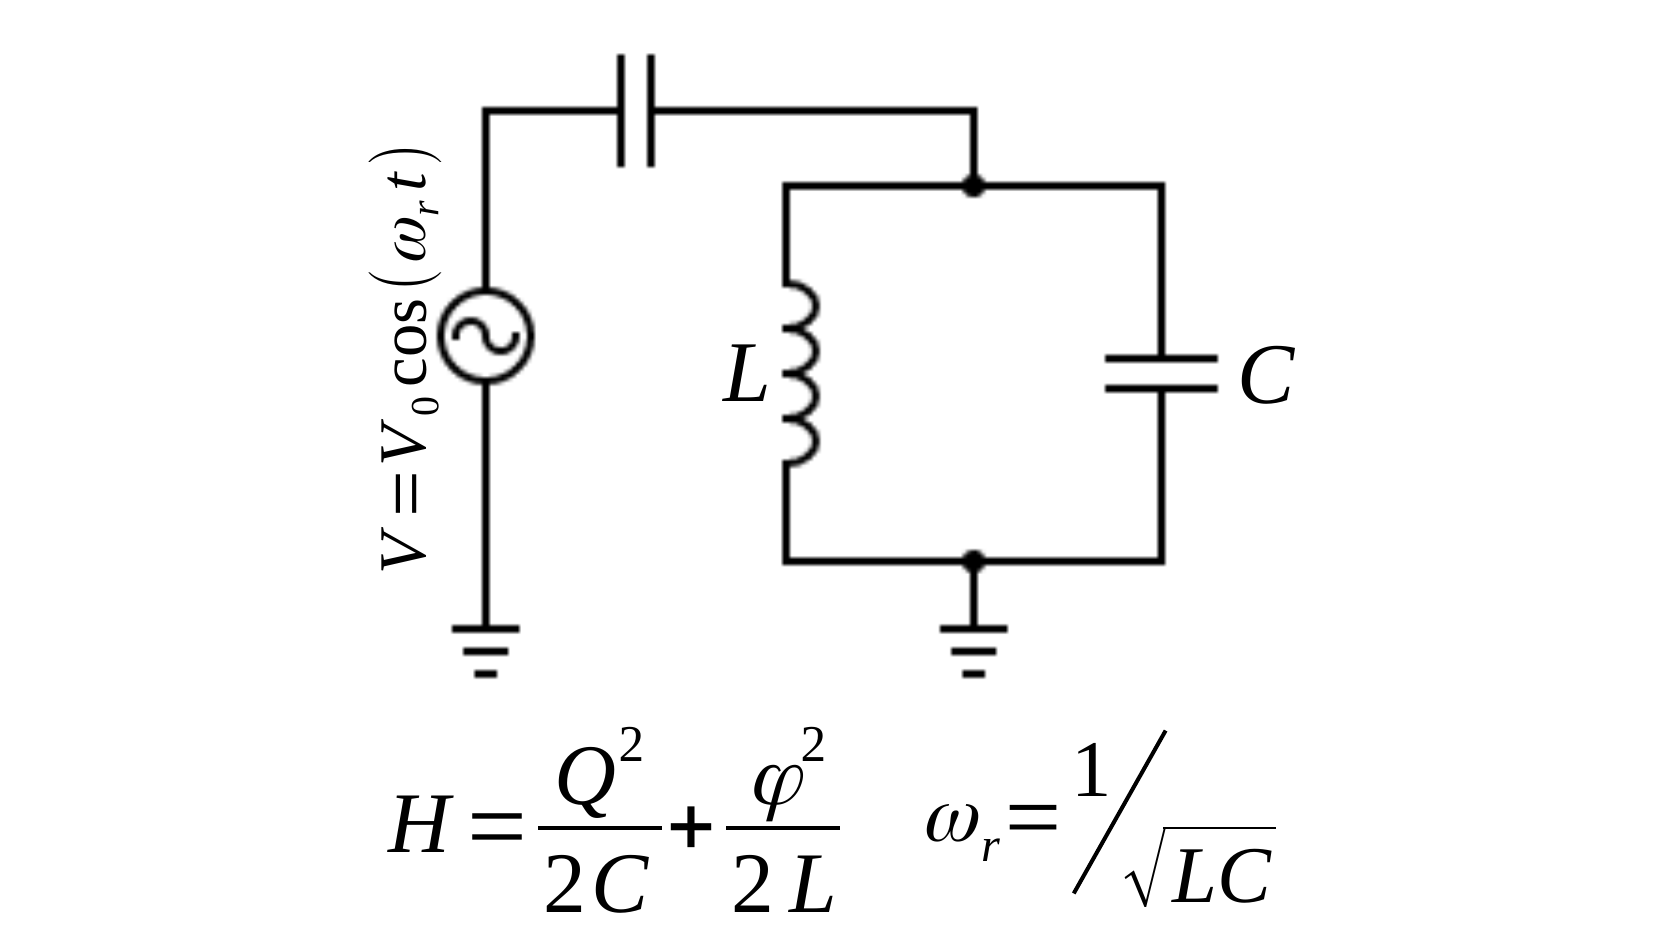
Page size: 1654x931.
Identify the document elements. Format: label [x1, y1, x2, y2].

chart [920, 726, 1280, 922]
chart [718, 325, 773, 422]
chart [363, 144, 449, 575]
picture [337, 0, 1313, 788]
chart [382, 712, 847, 931]
chart [1237, 328, 1301, 425]
